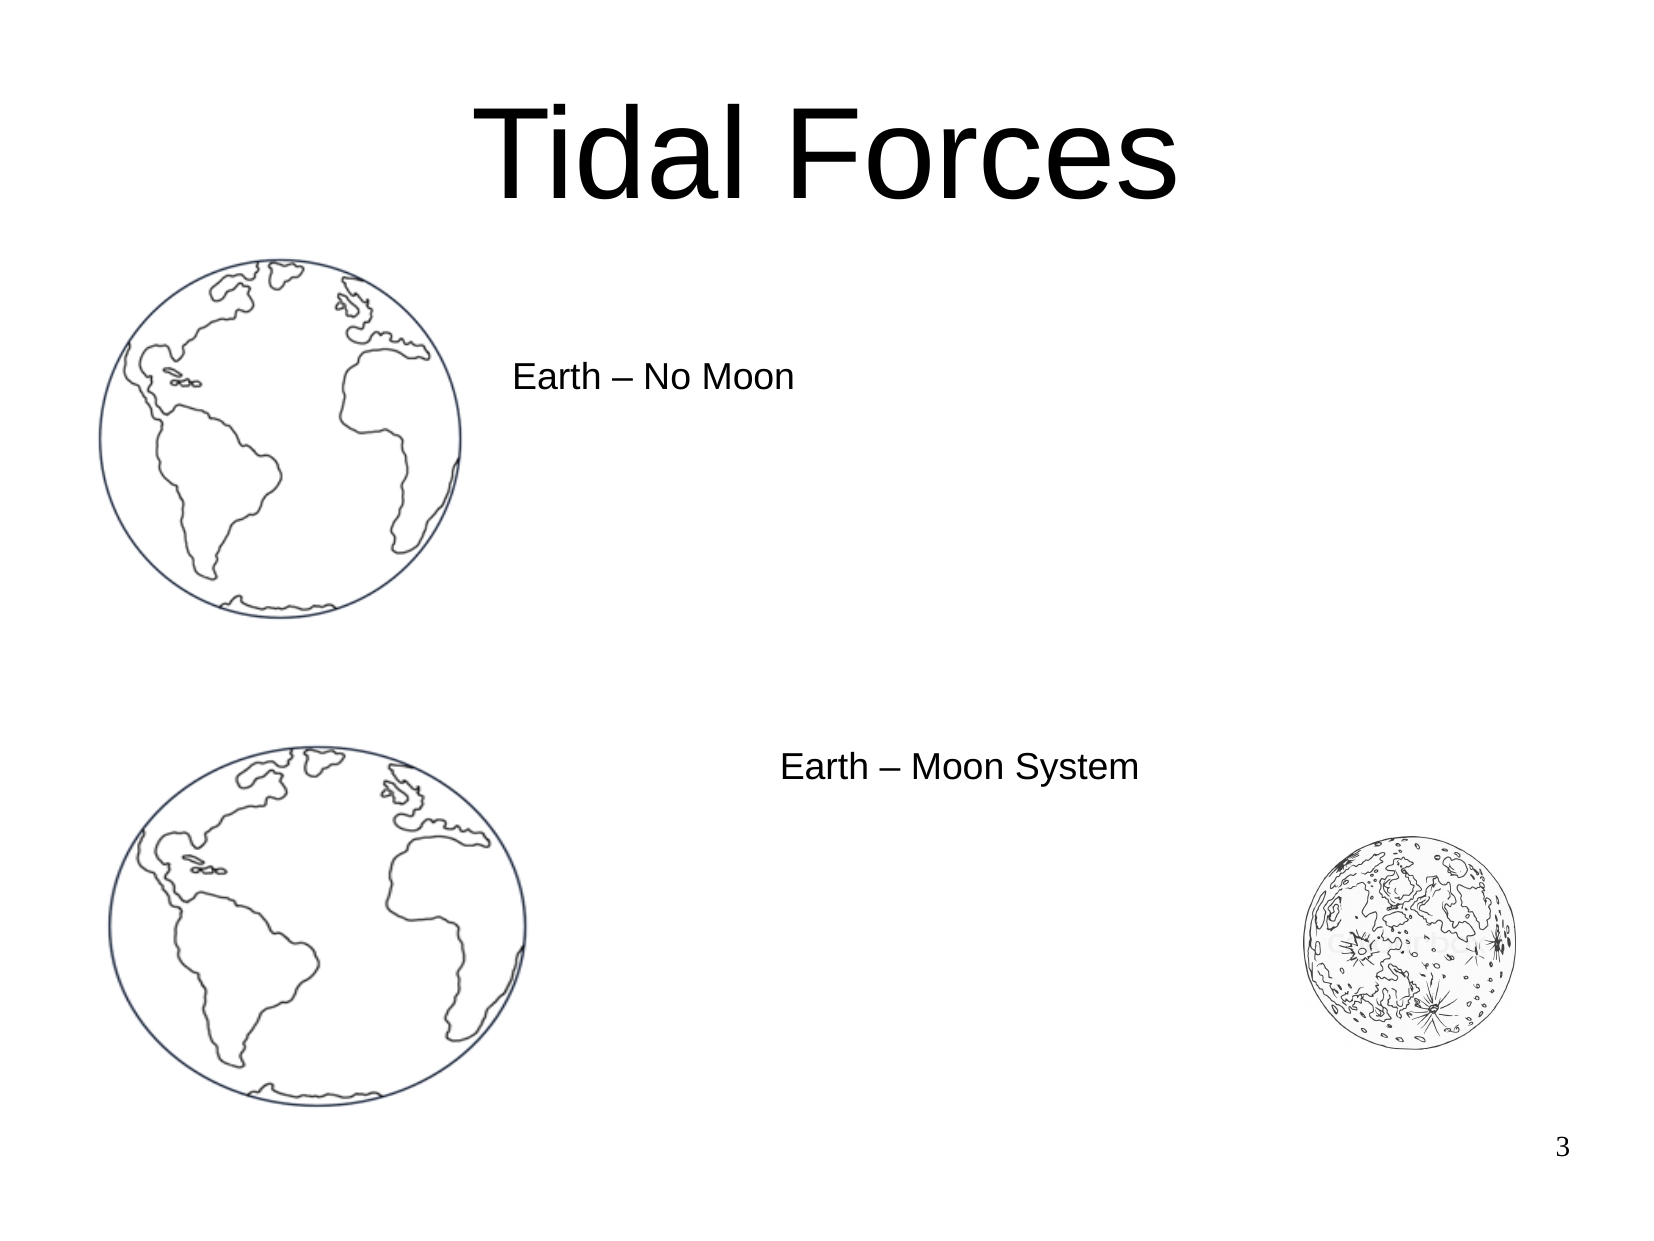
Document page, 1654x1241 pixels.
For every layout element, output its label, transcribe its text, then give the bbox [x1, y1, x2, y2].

picture [89, 734, 541, 1118]
text_box Earth – No Moon [497, 348, 811, 406]
text_box Earth – Moon System [765, 738, 1156, 796]
picture [82, 247, 474, 631]
title Tidal Forces [82, 49, 1571, 257]
picture [1303, 836, 1516, 1051]
